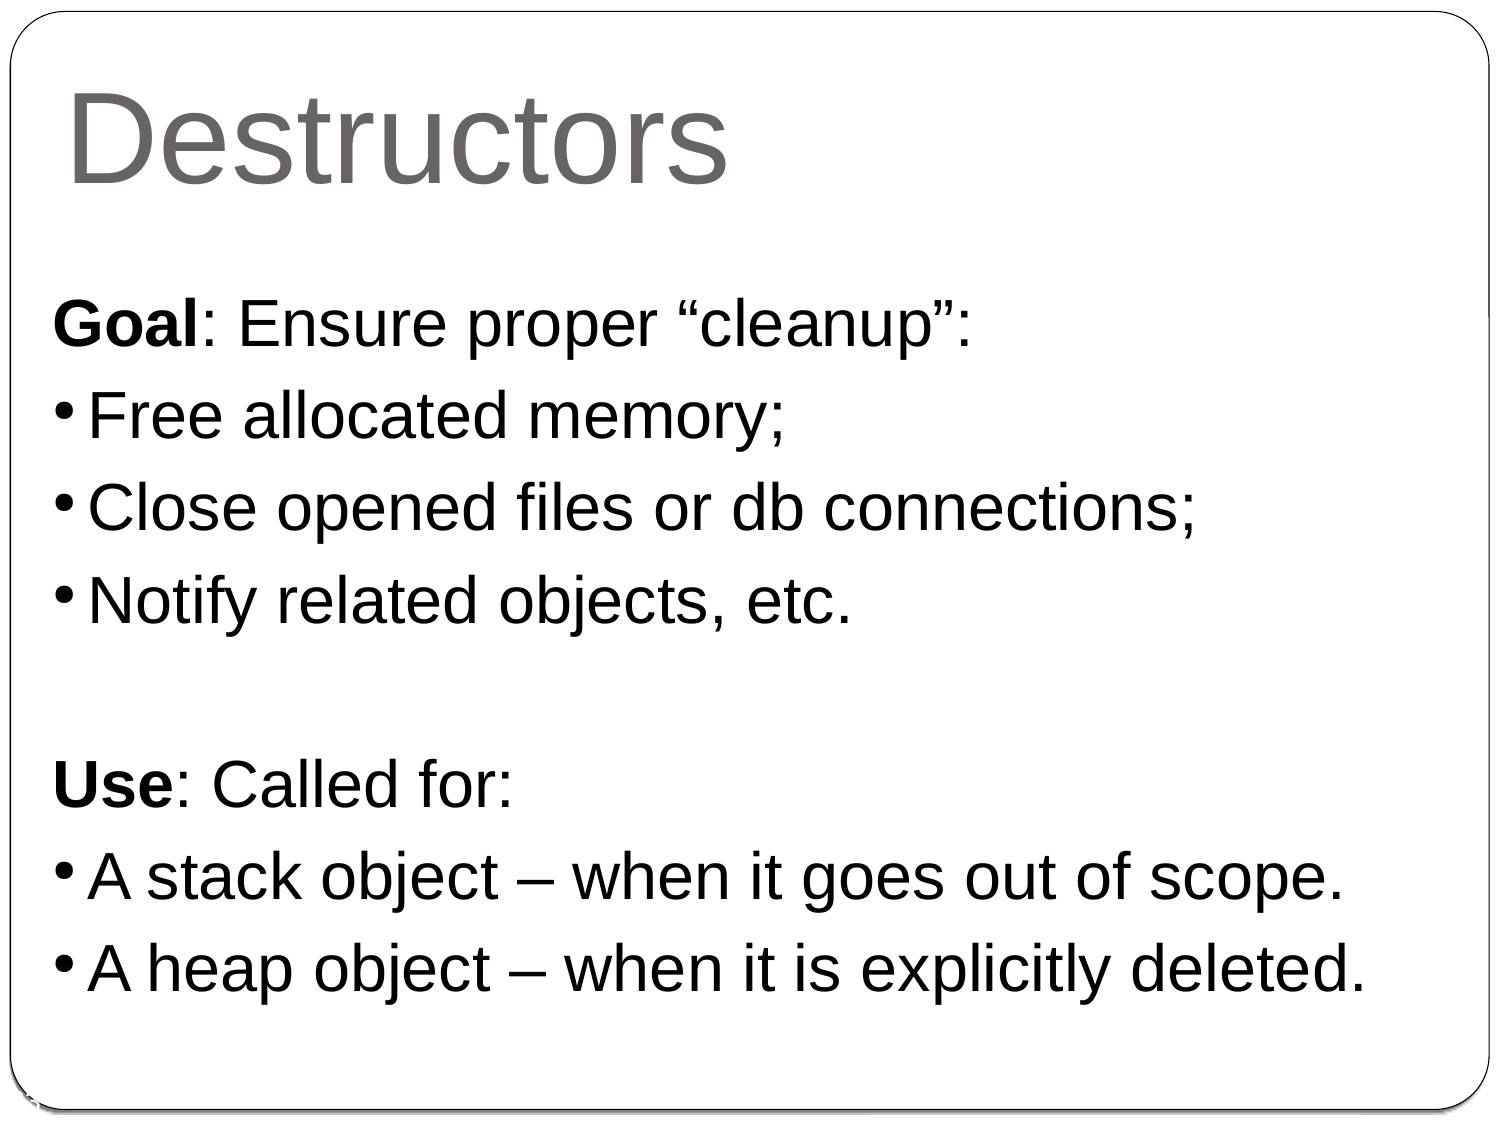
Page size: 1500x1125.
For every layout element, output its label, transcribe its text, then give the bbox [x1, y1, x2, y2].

list Goal: Ensure proper “cleanup”: Free allocated memory; Close opened files or db connections; Notify related objects, etc. Use: Called for: A stack object – when it goes out of scope. A heap object – when it is explicitly deleted. [37, 179, 1463, 1105]
title Destructors [50, 45, 1450, 179]
slide_number <number> [0, 1074, 50, 1125]
